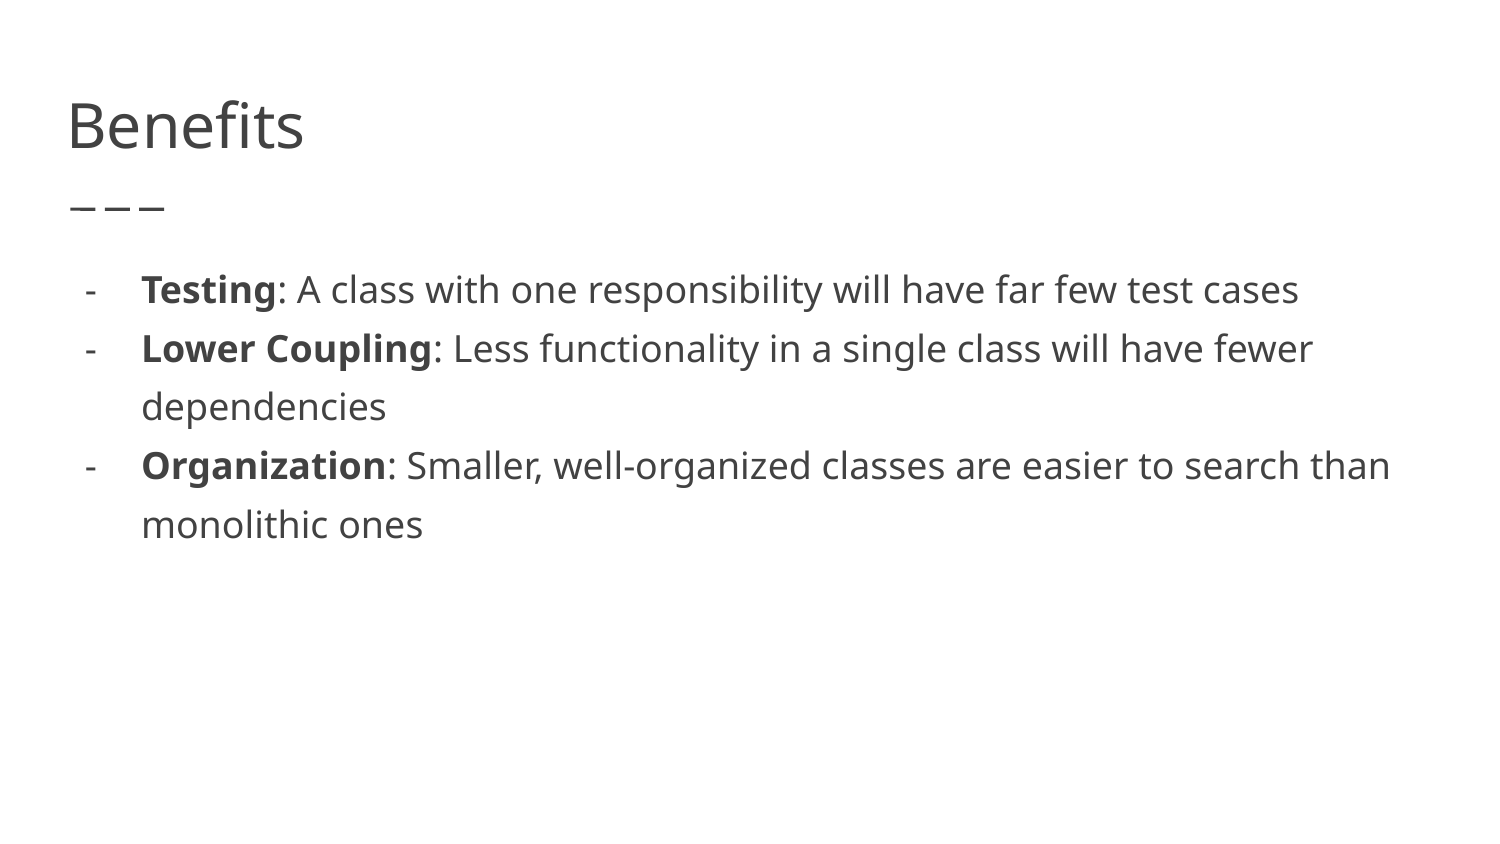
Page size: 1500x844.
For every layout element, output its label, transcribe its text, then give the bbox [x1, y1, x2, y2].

title Benefits [51, 61, 1449, 182]
list Testing: A class with one responsibility will have far few test cases Lower Coupling: Less functionality in a single class will have fewer dependencies Organization: Smaller, well-organized classes are easier to search than monolithic ones [51, 240, 1449, 750]
